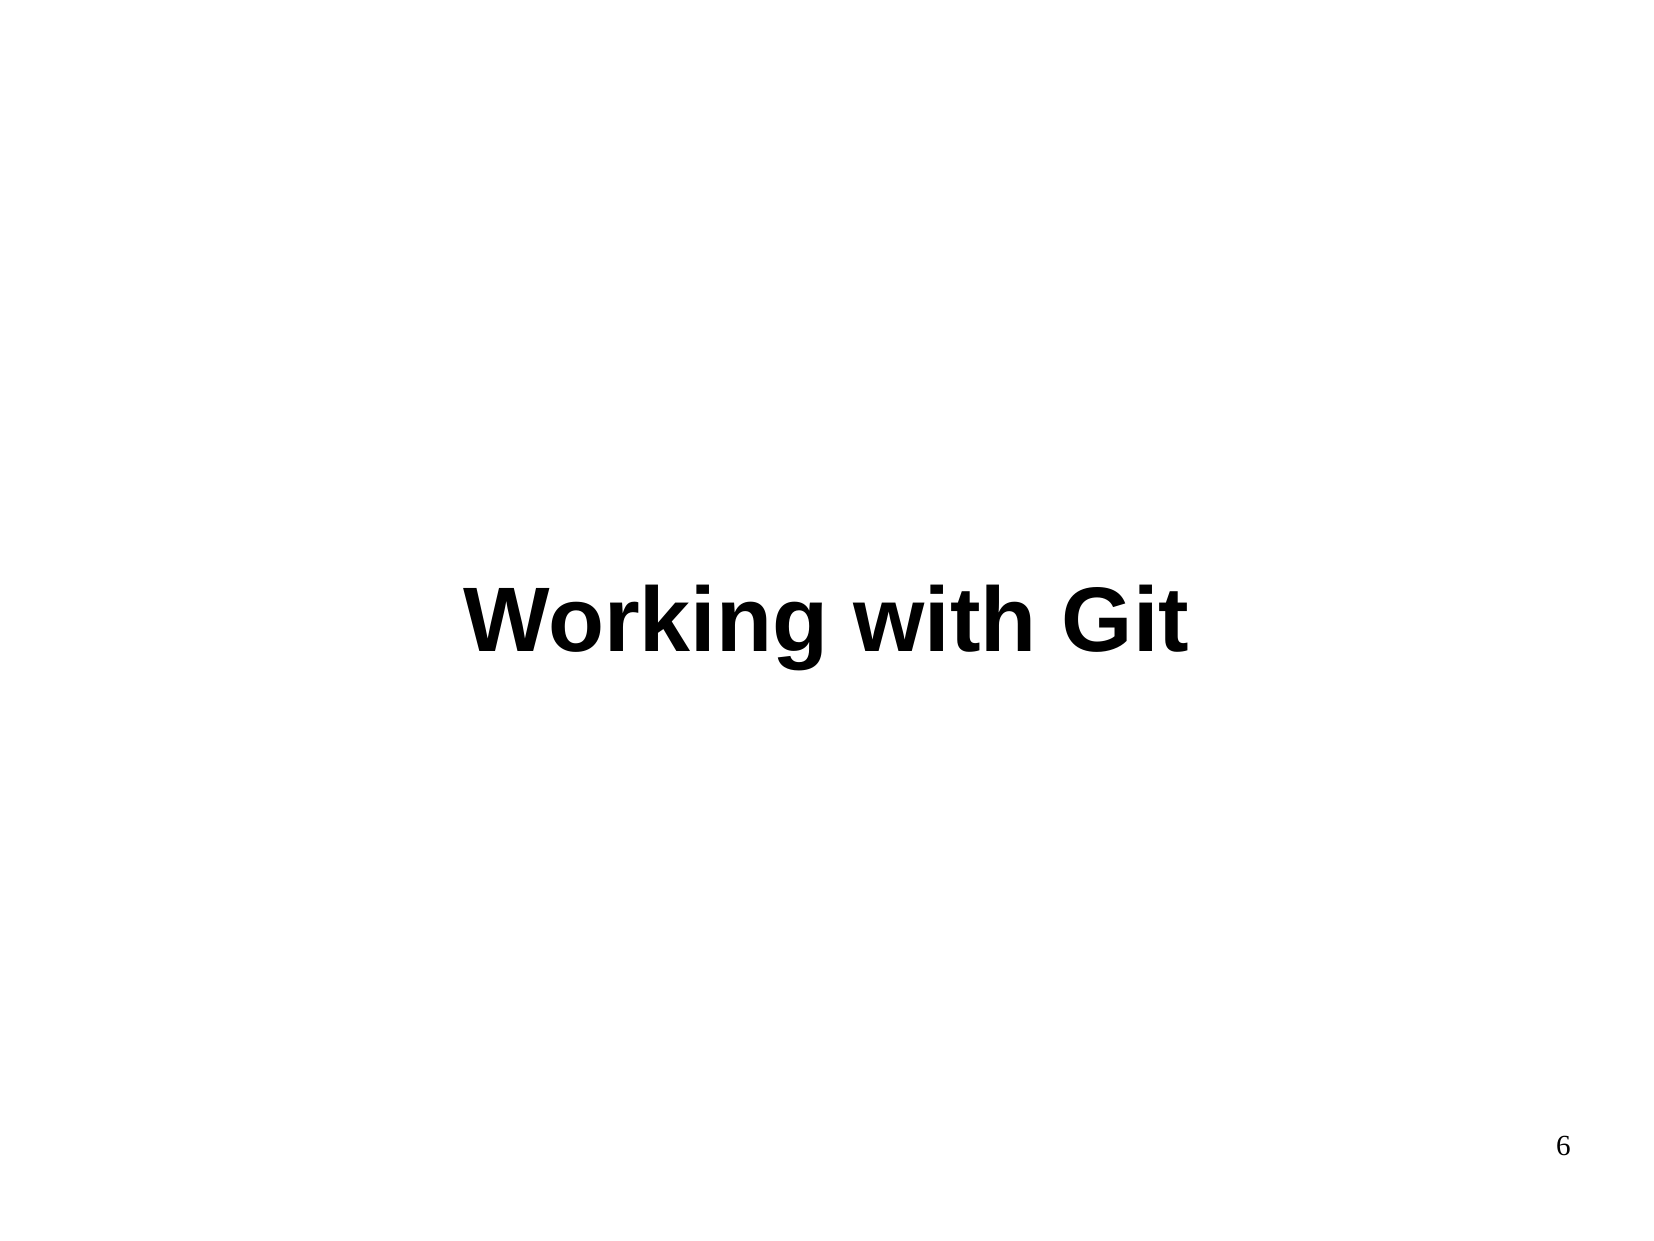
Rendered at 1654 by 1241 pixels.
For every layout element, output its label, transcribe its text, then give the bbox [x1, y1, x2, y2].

title Working with Git [82, 516, 1571, 724]
